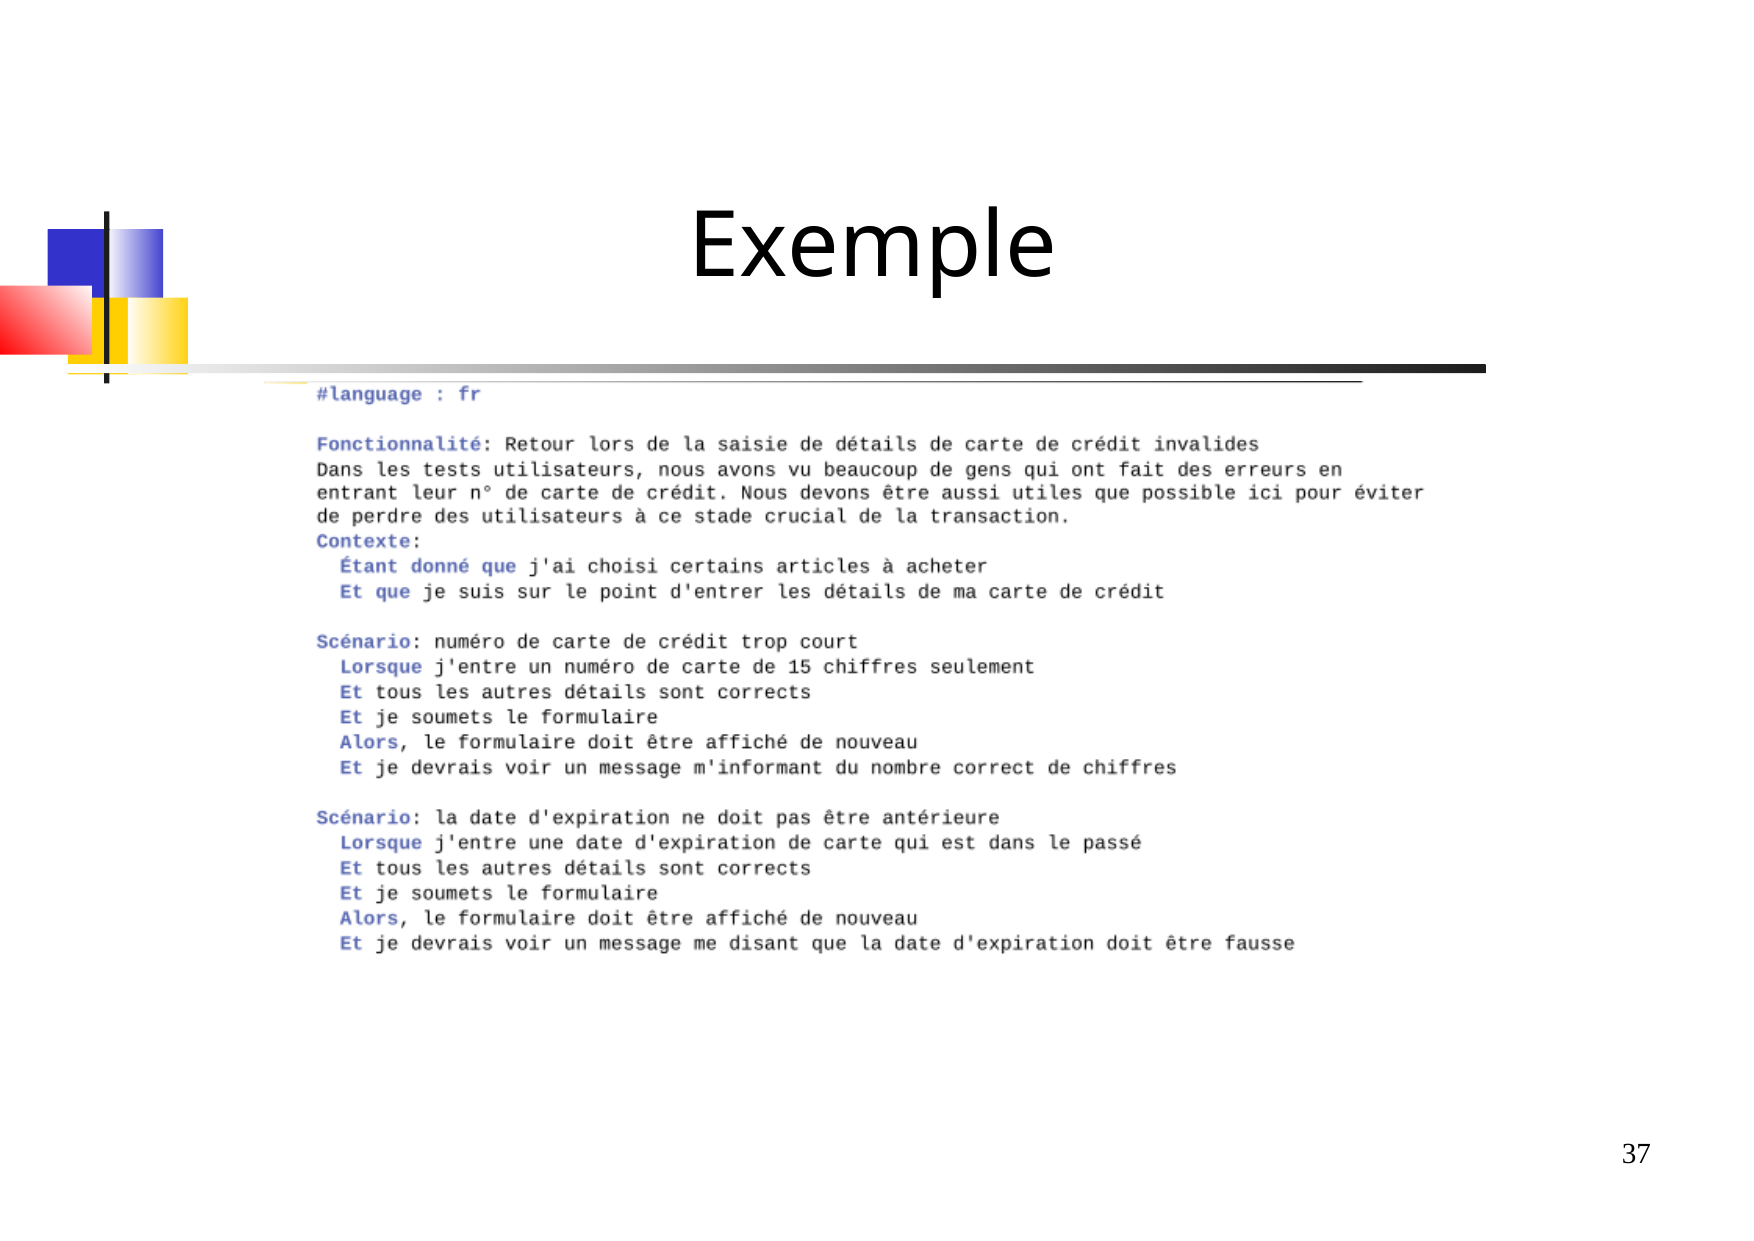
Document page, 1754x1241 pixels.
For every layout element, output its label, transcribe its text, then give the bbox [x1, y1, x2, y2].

title Exemple [179, 139, 1567, 351]
picture [264, 381, 1476, 988]
